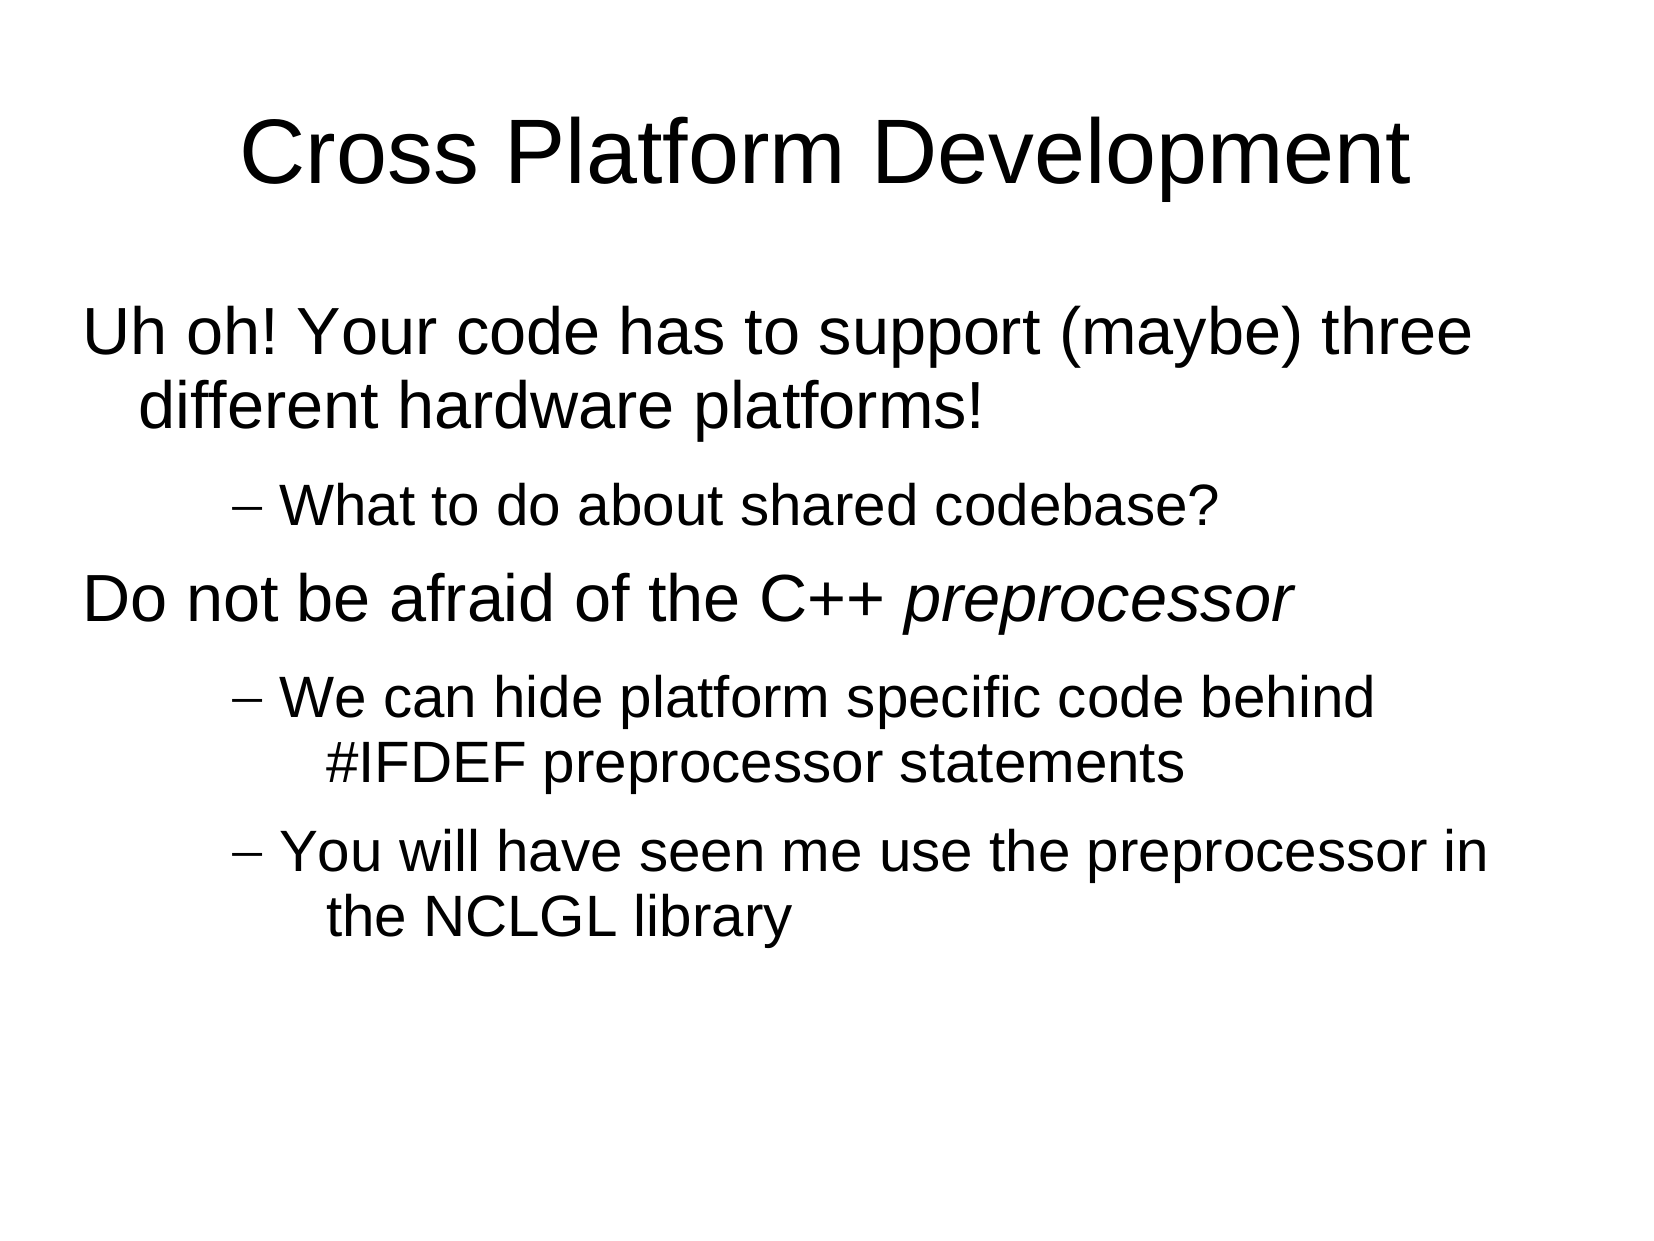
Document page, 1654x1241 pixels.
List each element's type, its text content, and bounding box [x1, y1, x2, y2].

list Uh oh! Your code has to support (maybe) three different hardware platforms! What to do about shared codebase? Do not be afraid of the C++ preprocessor We can hide platform specific code behind #IFDEF preprocessor statements You will have seen me use the preprocessor in the NCLGL library [82, 290, 1571, 1010]
title Cross Platform Development [82, 49, 1571, 257]
